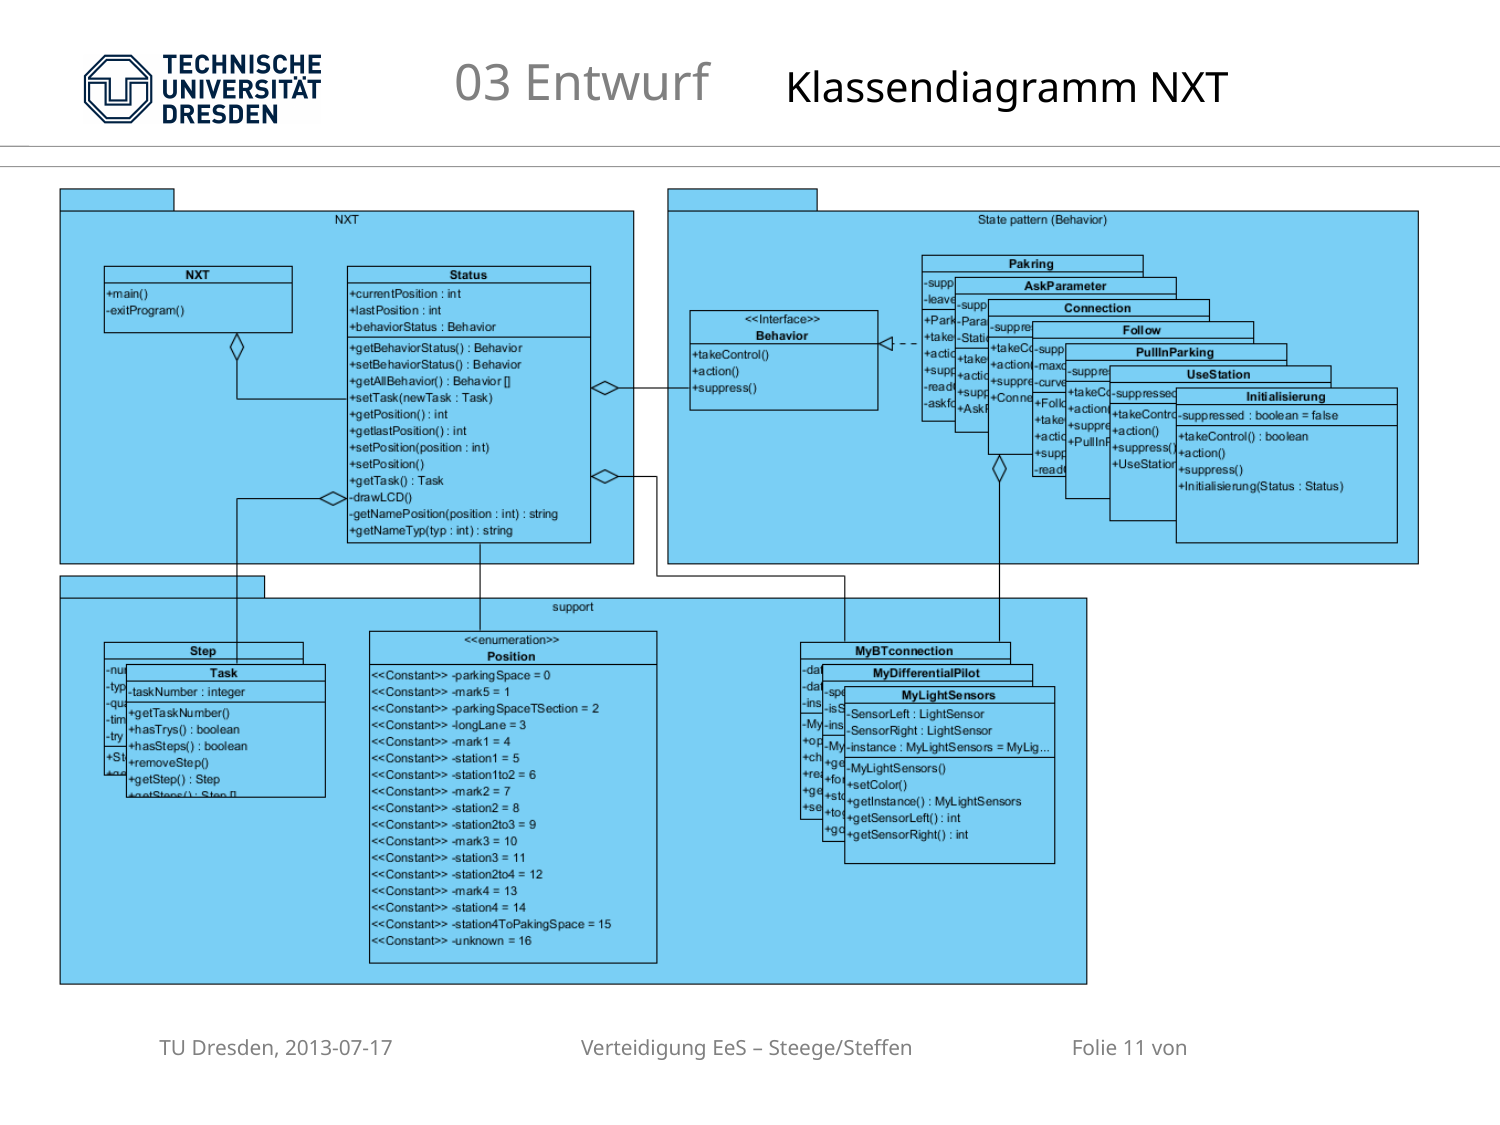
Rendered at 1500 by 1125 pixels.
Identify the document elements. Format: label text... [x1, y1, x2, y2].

text_box Folie <Nummer> von [1071, 1035, 1385, 1073]
text_box 03 Entwurf [454, 43, 1500, 119]
picture [53, 184, 1430, 998]
picture [83, 54, 321, 124]
text_box Klassendiagramm NXT [785, 49, 1471, 113]
text_box TU Dresden, 2013-07-17 [159, 1035, 497, 1079]
text_box Verteidigung EeS – Steege/Steffen [509, 1035, 985, 1086]
